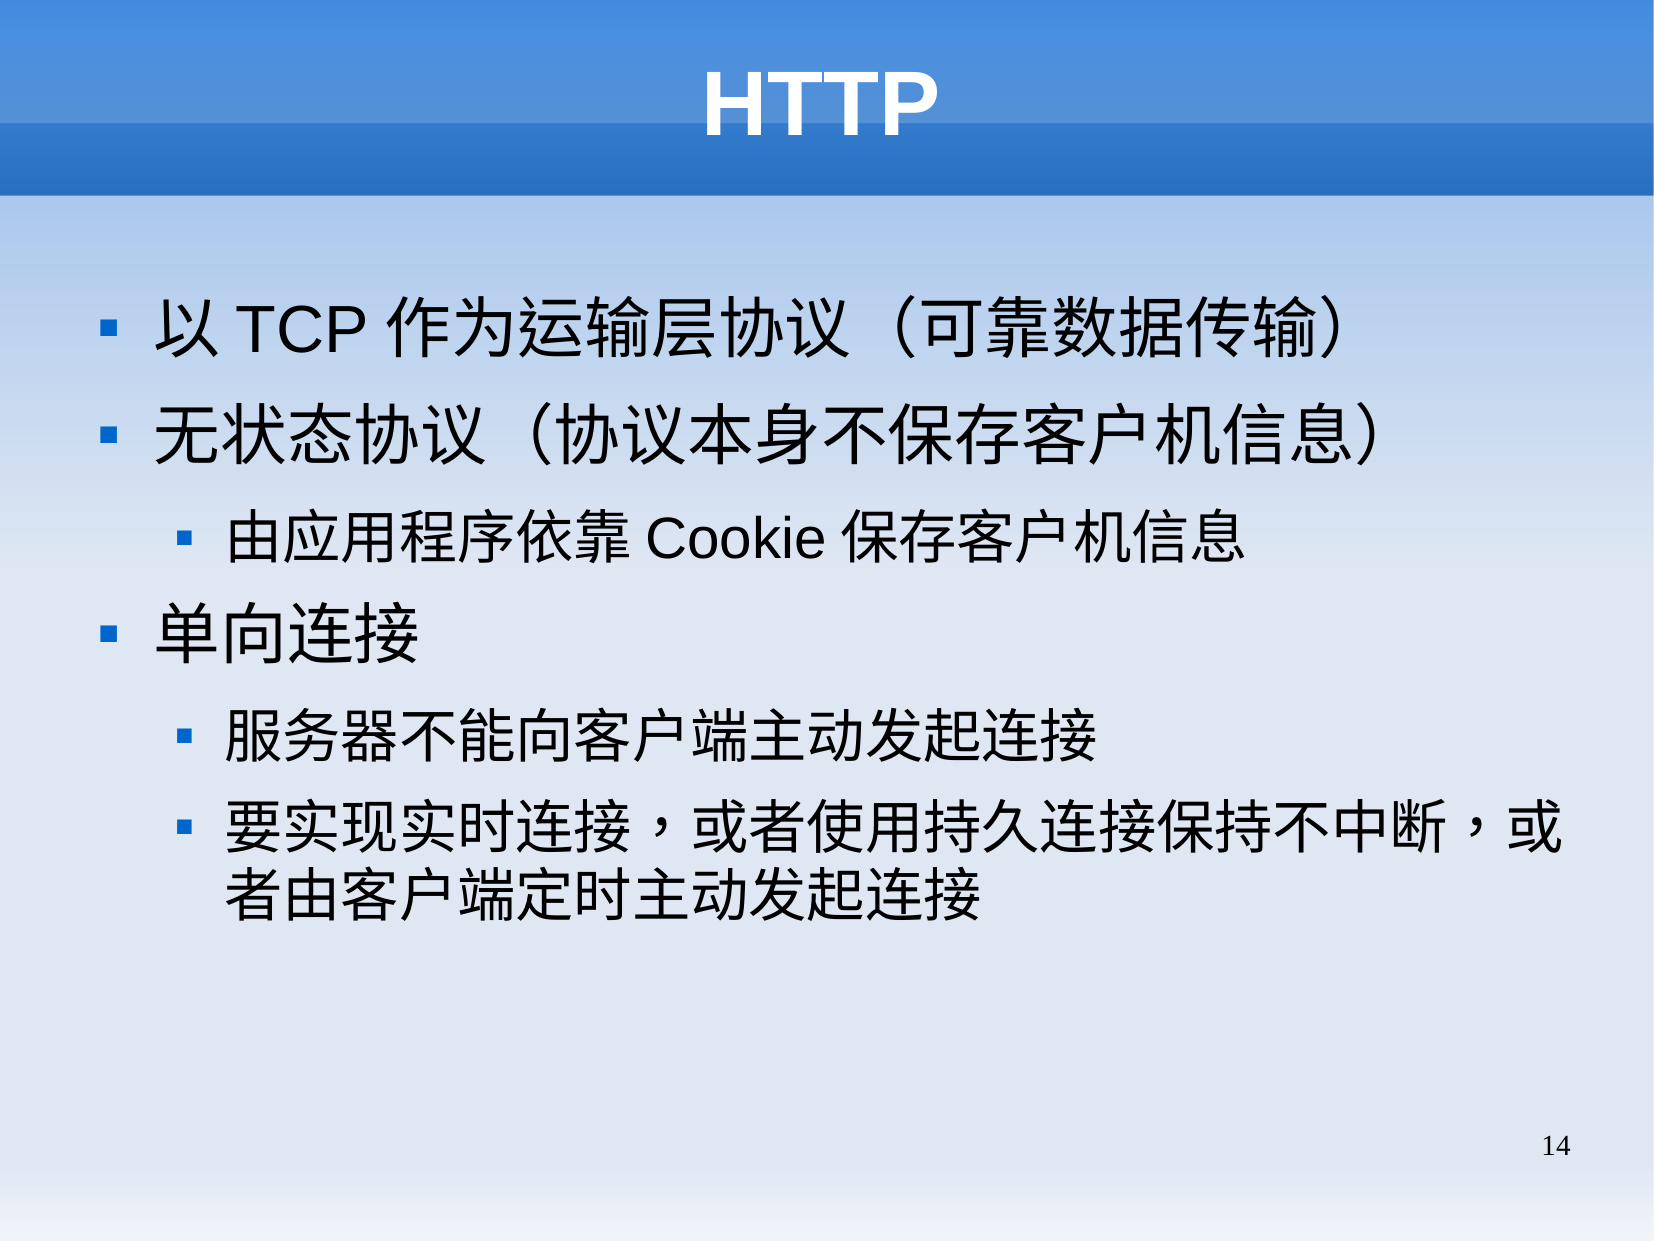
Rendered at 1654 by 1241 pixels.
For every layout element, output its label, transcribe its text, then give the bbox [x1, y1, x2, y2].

list 以TCP作为运输层协议（可靠数据传输） 无状态协议（协议本身不保存客户机信息） 由应用程序依靠Cookie保存客户机信息 单向连接 服务器不能向客户端主动发起连接 要实现实时连接，或者使用持久连接保持不中断，或者由客户端定时主动发起连接 [82, 290, 1571, 1109]
title HTTP [76, 0, 1565, 208]
picture [0, 0, 1654, 1241]
